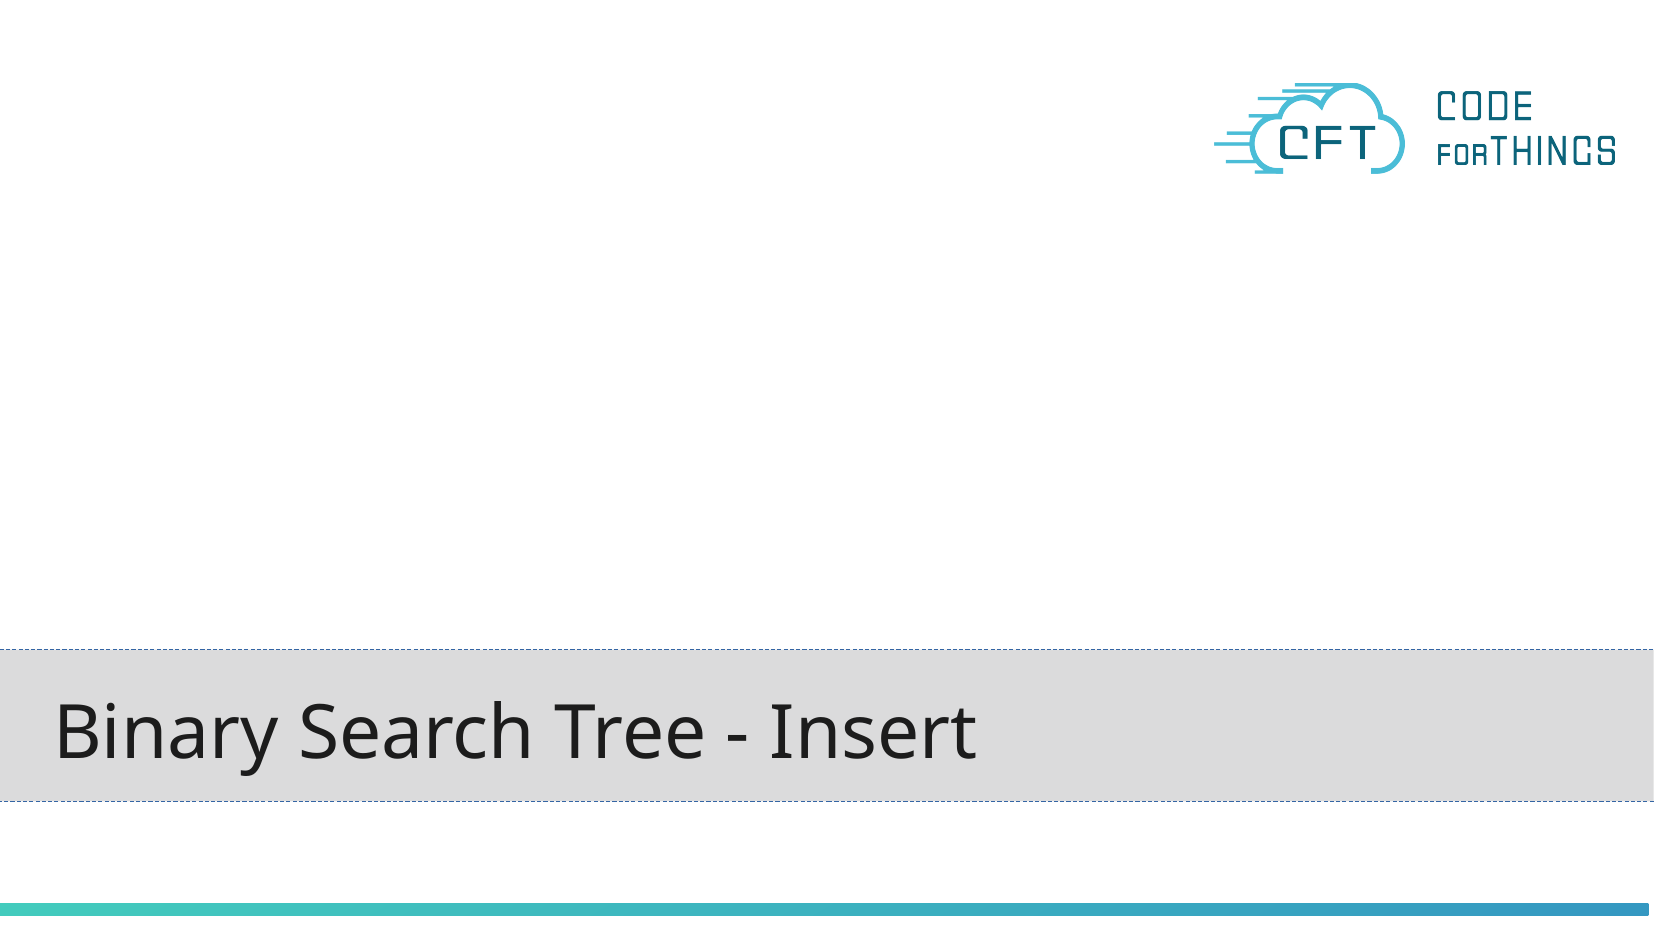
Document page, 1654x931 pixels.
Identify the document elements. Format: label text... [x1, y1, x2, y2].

title Binary Search Tree - Insert [53, 651, 1542, 807]
picture [1214, 83, 1615, 174]
